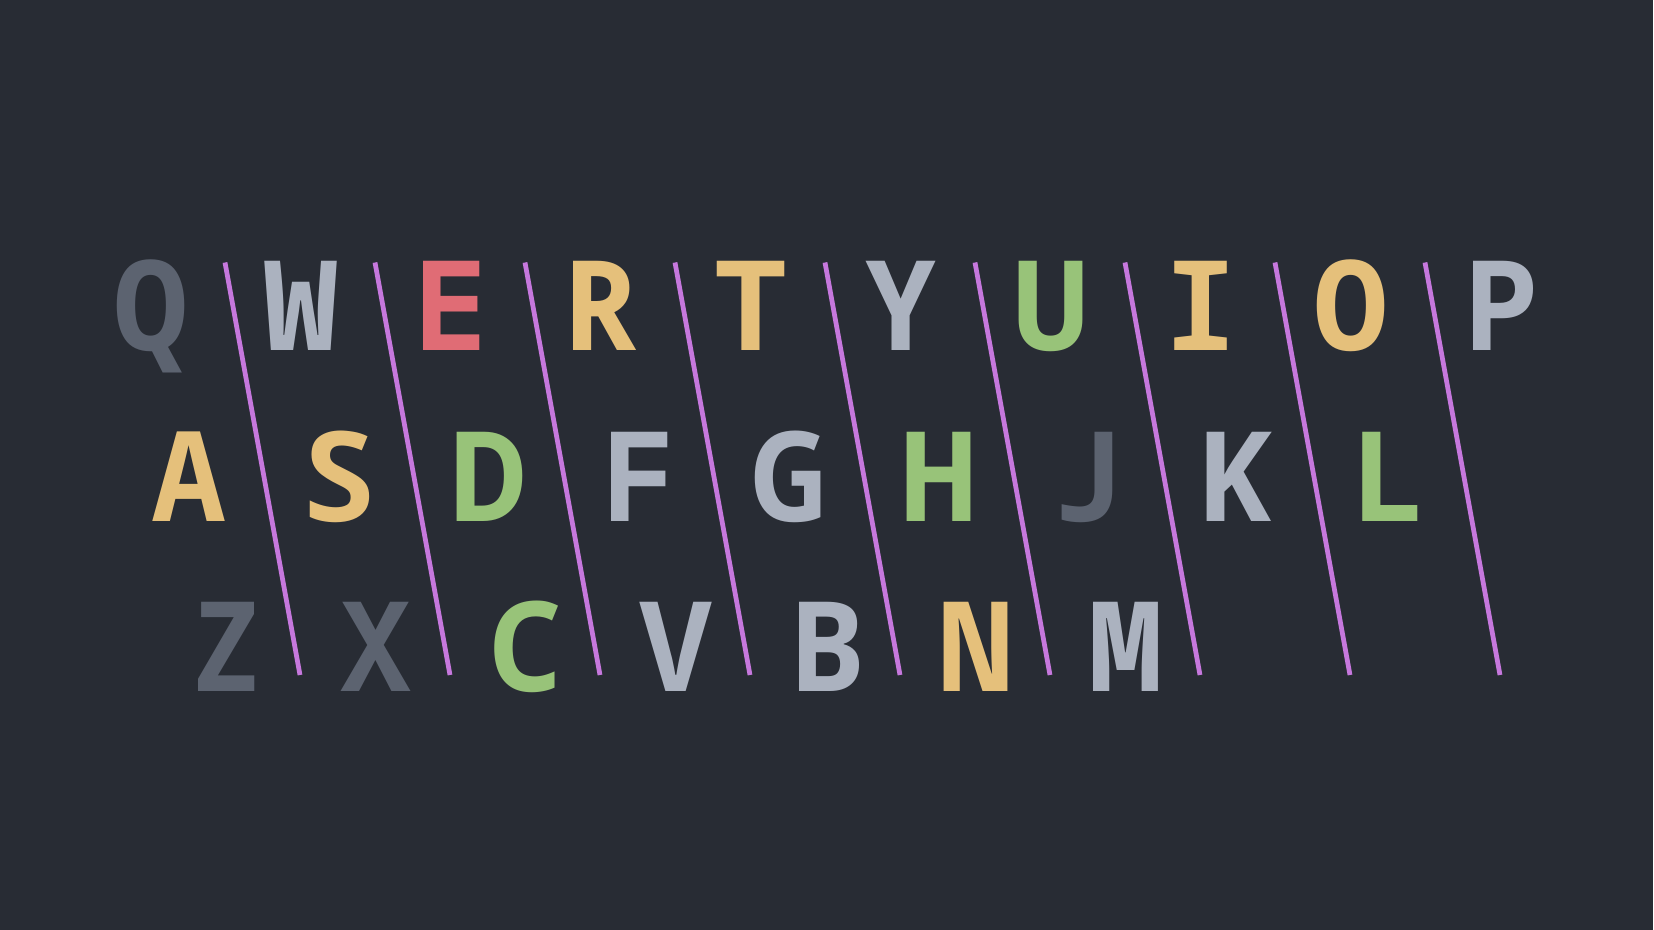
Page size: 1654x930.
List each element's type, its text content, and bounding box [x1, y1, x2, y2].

subtitle Q W E R T Y U I O P A S D F G H J K L Z X C V B N M [82, 112, 1571, 833]
